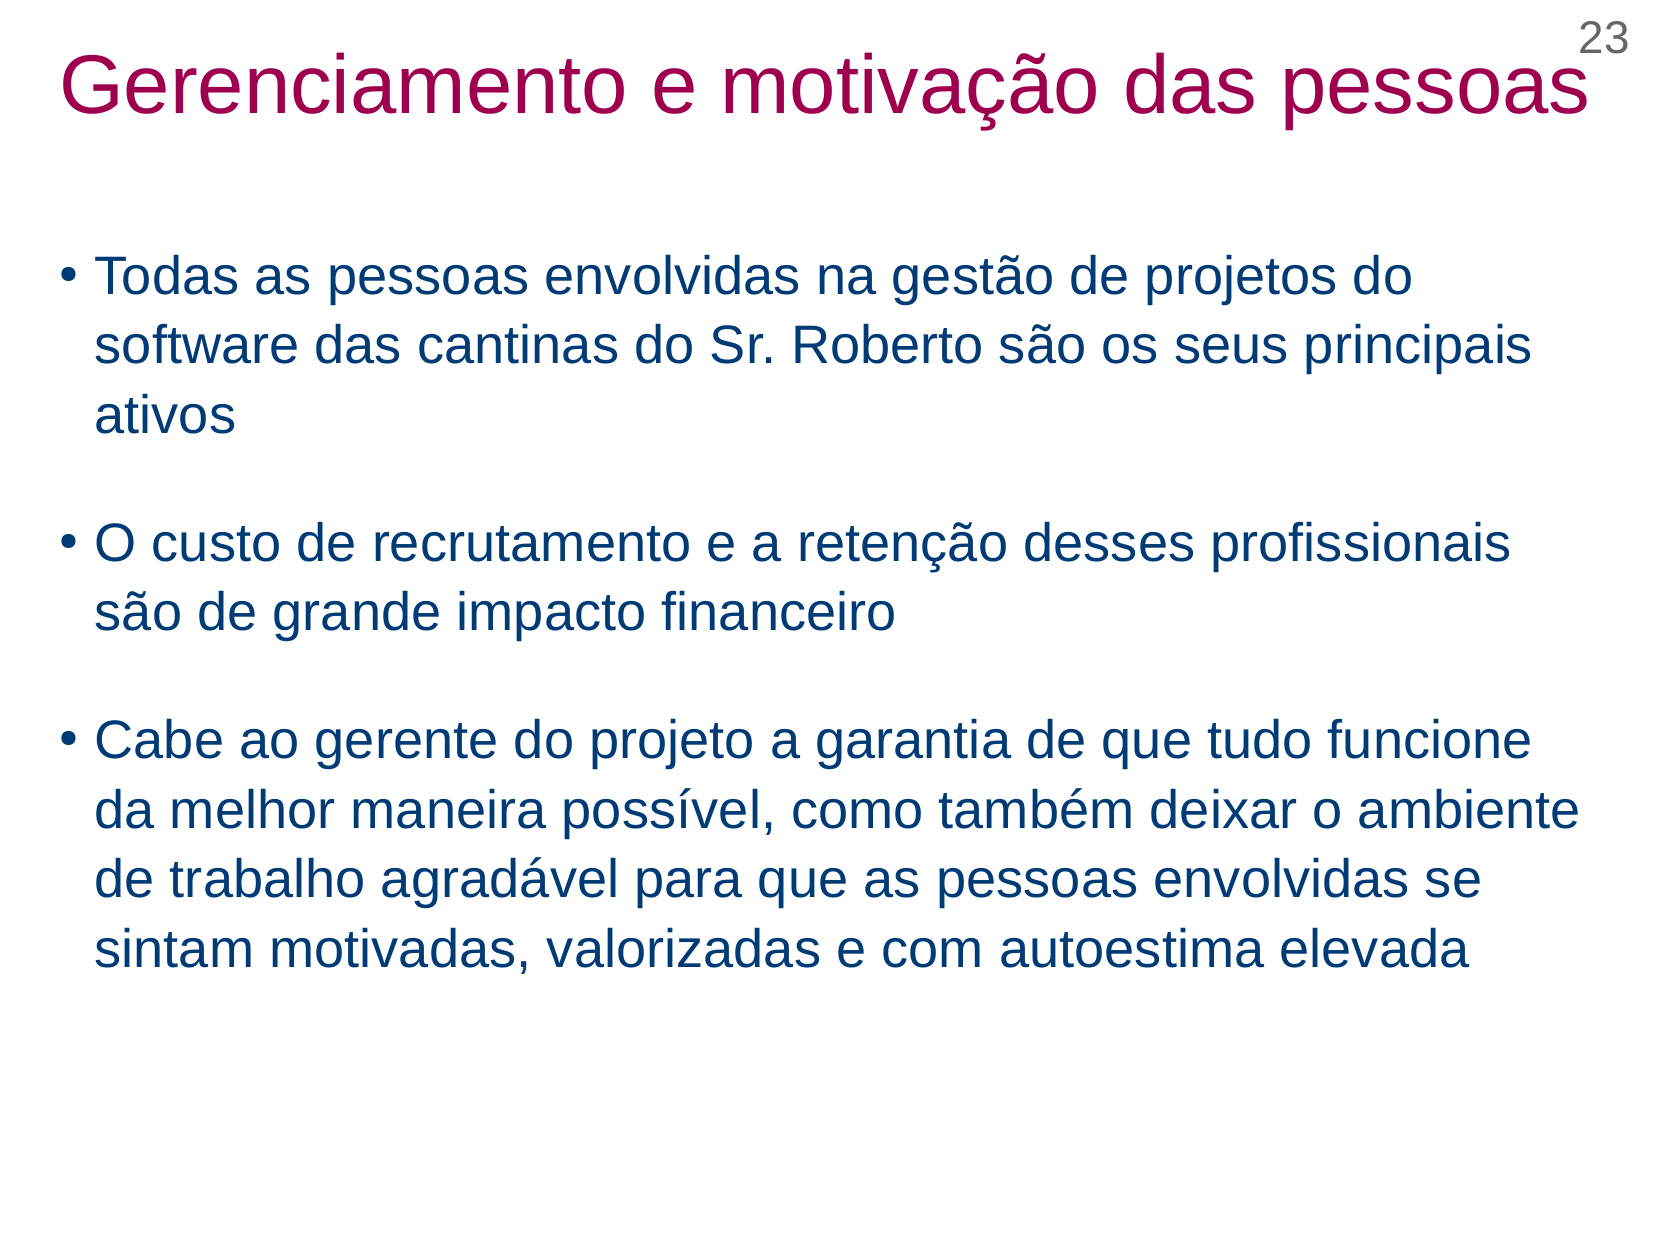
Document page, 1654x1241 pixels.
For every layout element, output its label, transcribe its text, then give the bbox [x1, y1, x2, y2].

list Todas as pessoas envolvidas na gestão de projetos do software das cantinas do Sr. Roberto são os seus principais ativos O custo de recrutamento e a retenção desses profissionais são de grande impacto financeiro Cabe ao gerente do projeto a garantia de que tudo funcione da melhor maneira possível, como também deixar o ambiente de trabalho agradável para que as pessoas envolvidas se sintam motivadas, valorizadas e com autoestima elevada [59, 236, 1595, 1211]
title Gerenciamento e motivação das pessoas [59, 29, 1595, 148]
